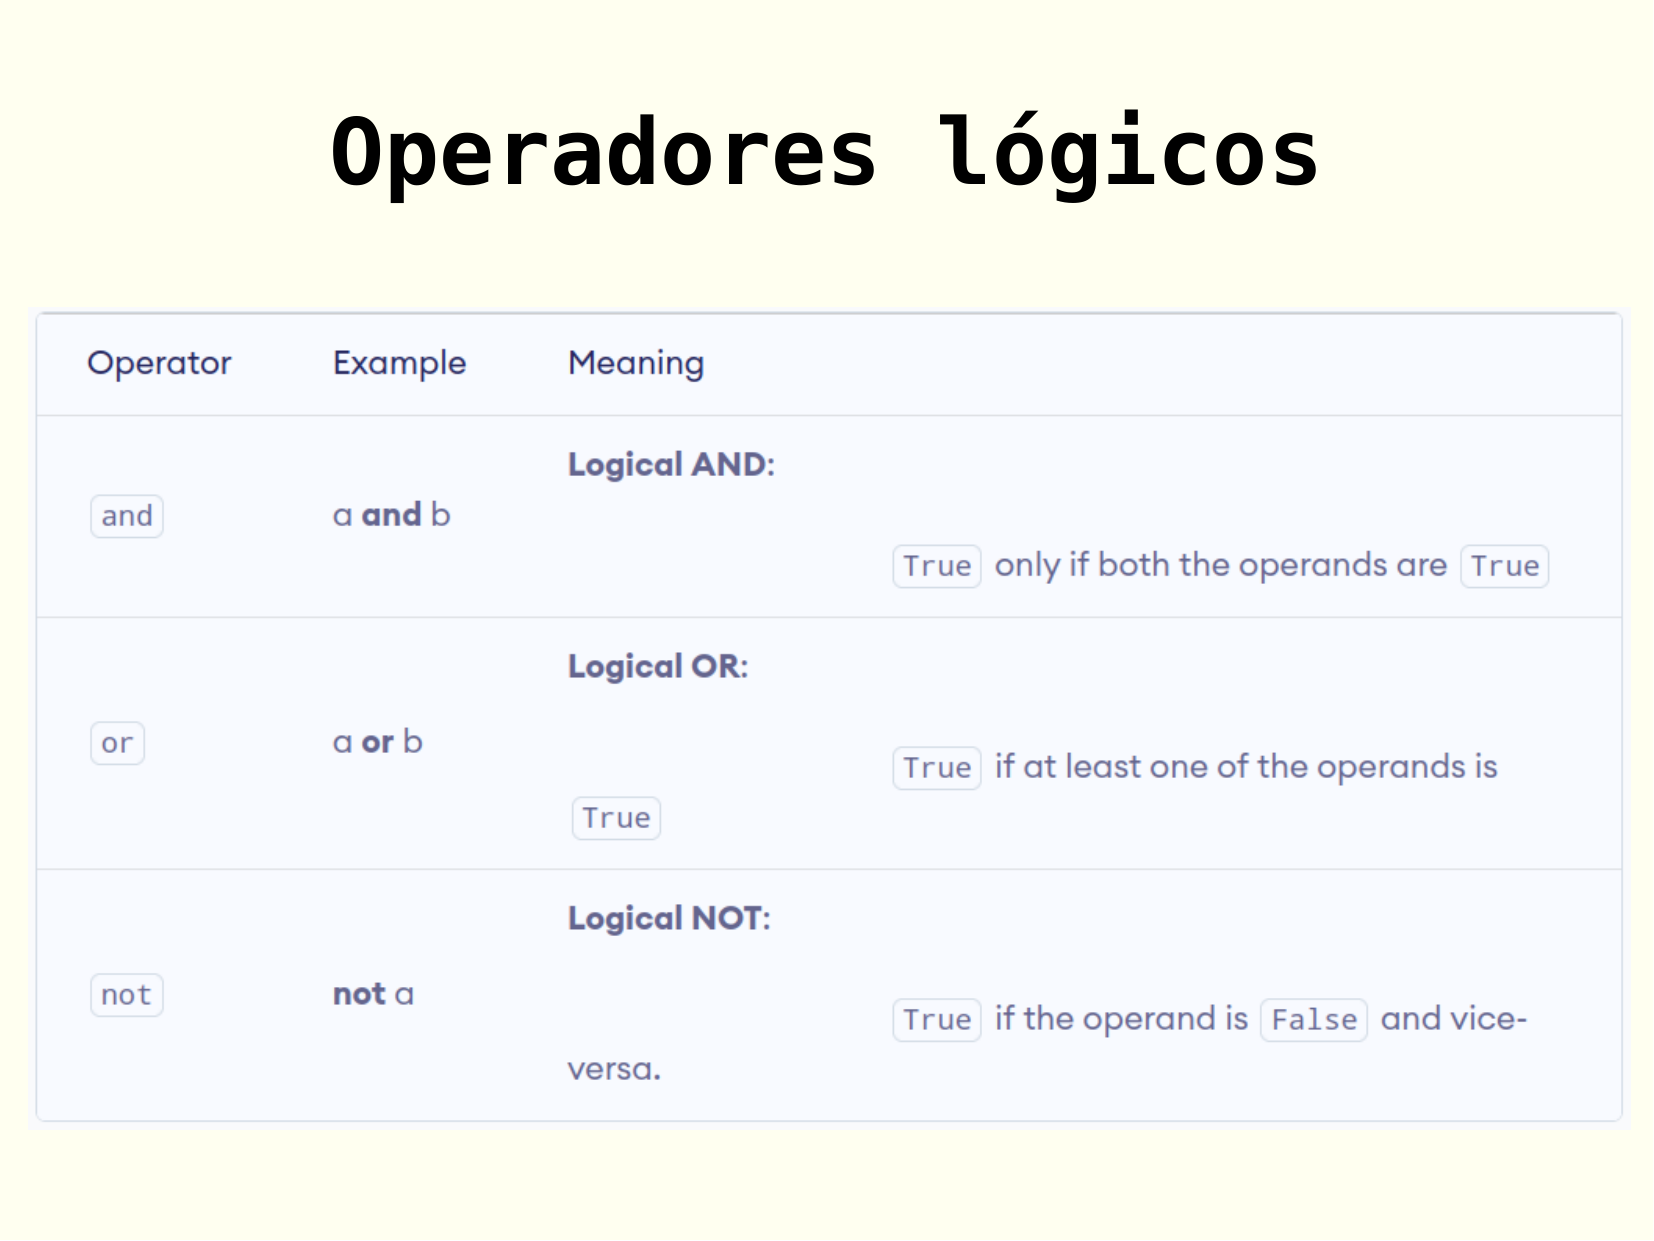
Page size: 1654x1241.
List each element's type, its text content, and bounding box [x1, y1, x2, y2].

picture [28, 307, 1631, 1130]
title Operadores lógicos [82, 49, 1571, 257]
